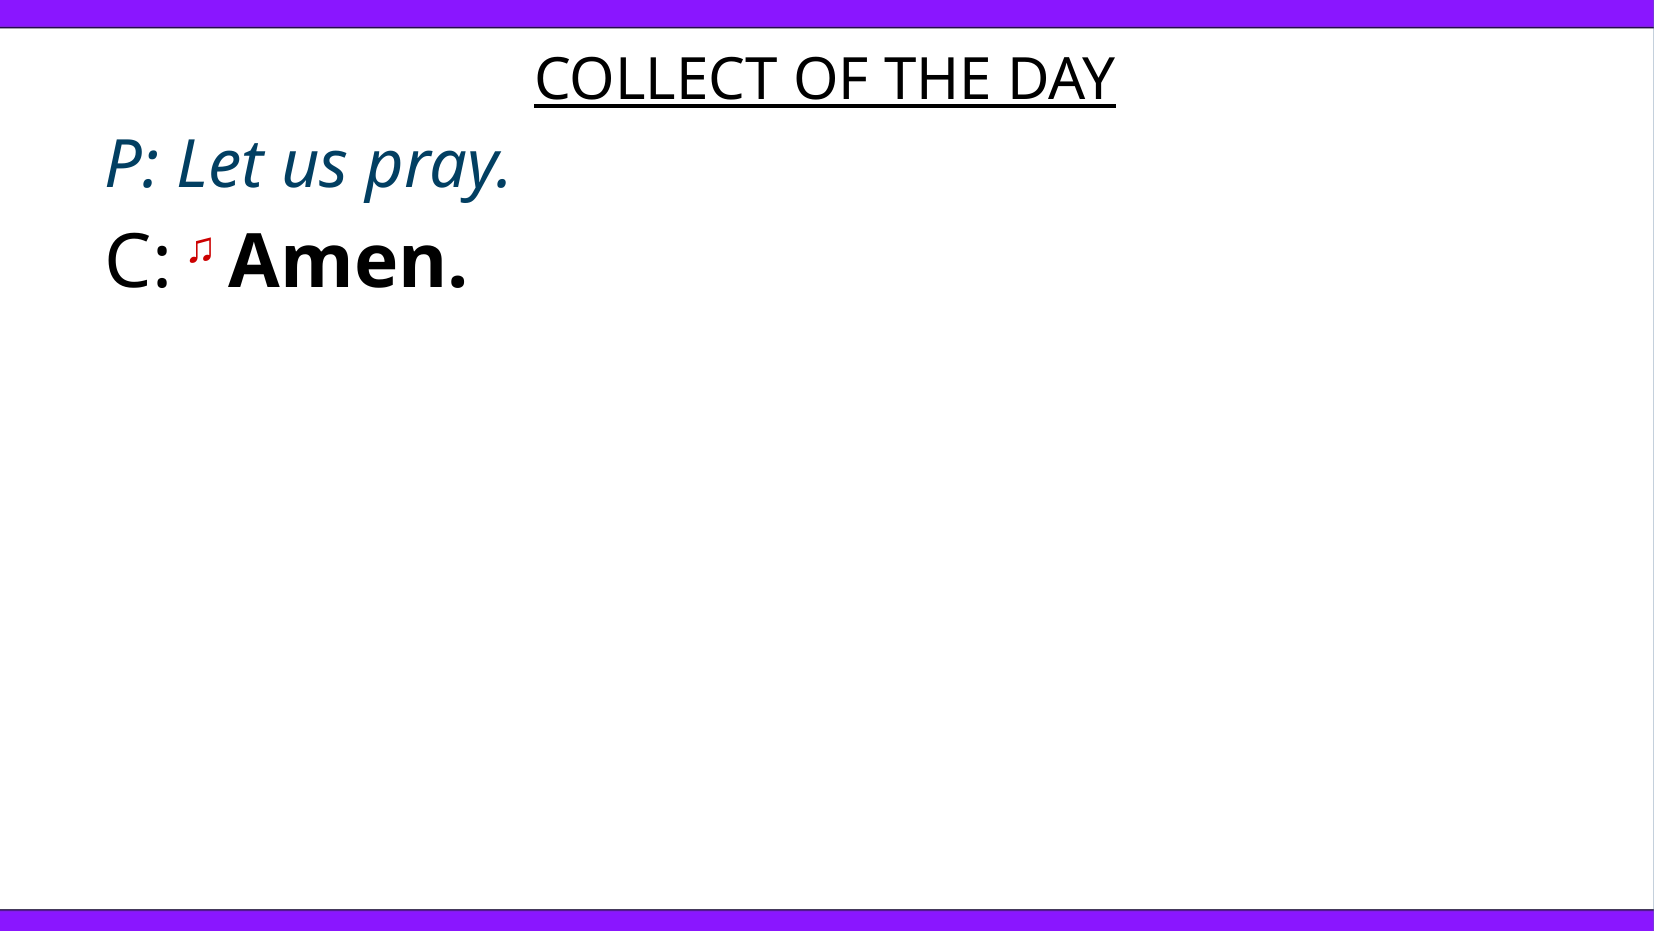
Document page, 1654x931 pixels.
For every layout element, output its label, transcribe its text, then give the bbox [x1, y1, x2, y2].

text_box COLLECT OF THE DAY P: Let us pray. C: ♫ Amen. [90, 30, 1561, 331]
picture [0, 0, 1654, 931]
